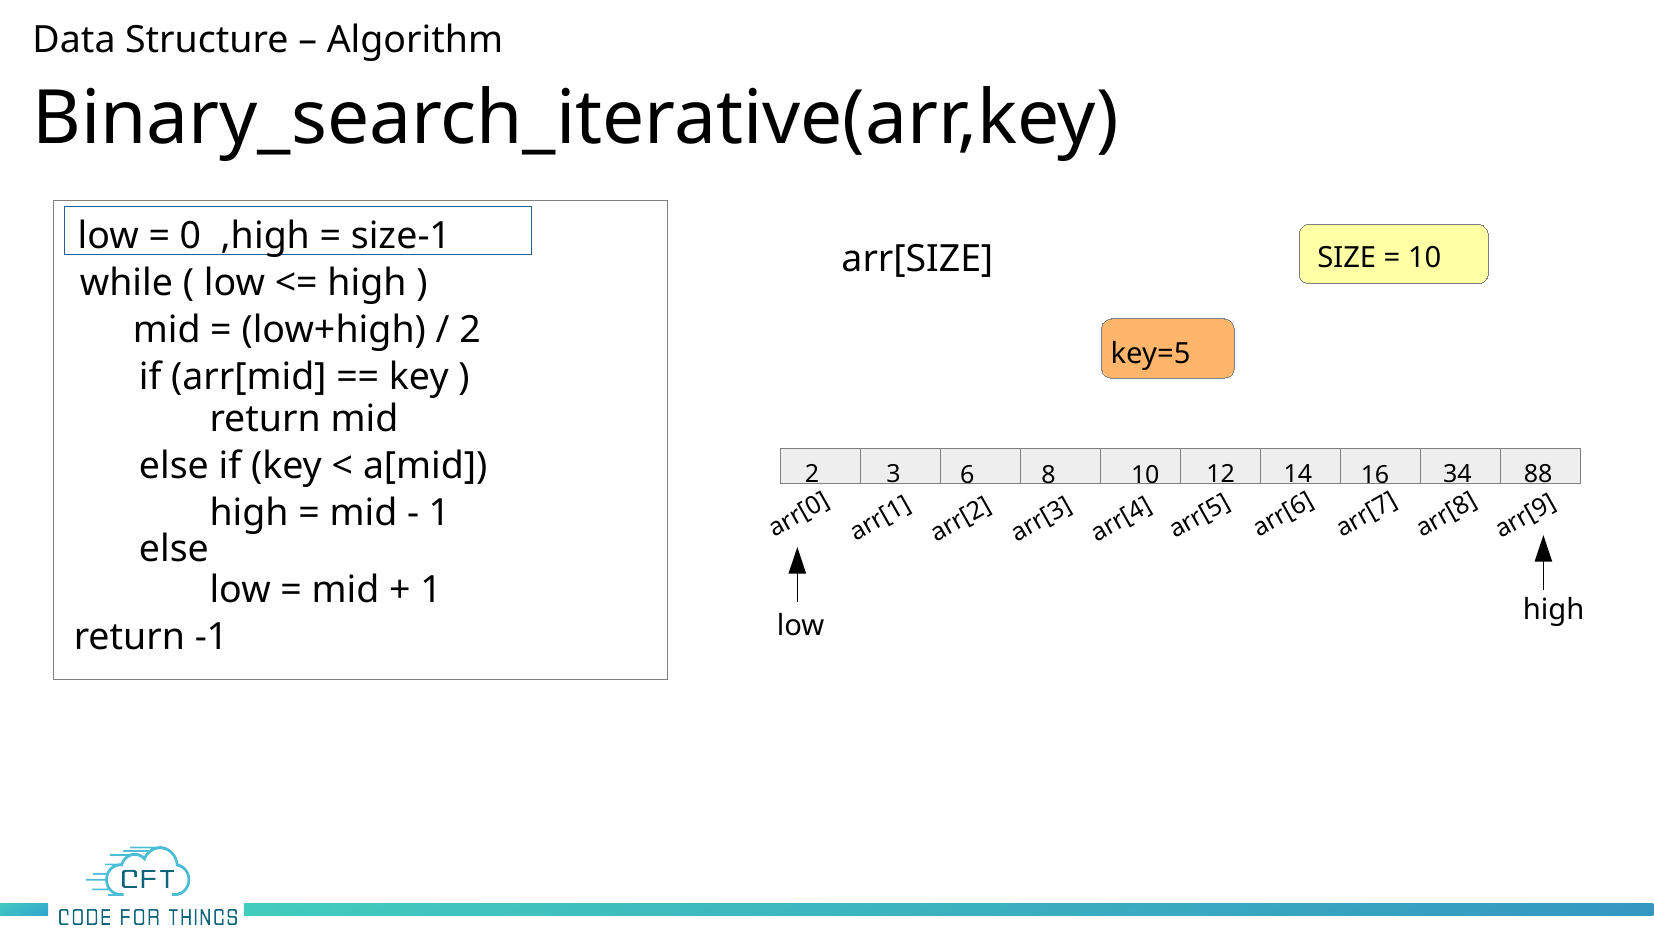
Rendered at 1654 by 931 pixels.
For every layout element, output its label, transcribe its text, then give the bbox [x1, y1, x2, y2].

text_box arr[3] [986, 491, 1104, 568]
text_box arr[1] [826, 485, 935, 562]
text_box 14 [1269, 448, 1331, 500]
text_box [1254, 448, 1269, 484]
text_box arr[7] [1318, 498, 1428, 562]
picture [59, 846, 237, 925]
text_box arr[SIZE] [826, 224, 1040, 291]
title Data Structure – Algorithm Binary_search_iterative(arr,key) [32, 0, 1595, 199]
text_box low [762, 596, 857, 646]
text_box [780, 448, 790, 484]
text_box low = mid + 1 [194, 555, 621, 614]
text_box arr[2] [906, 488, 1016, 563]
text_box [1102, 318, 1233, 324]
text_box [844, 448, 871, 484]
text_box [53, 200, 668, 680]
text_box 8 [1026, 449, 1089, 494]
text_box 16 [1346, 449, 1420, 501]
text_box arr[0] [744, 484, 857, 558]
text_box 3 [871, 448, 925, 493]
text_box low = 0 ,high = size-1 [53, 200, 609, 260]
text_box while ( low <= high ) [64, 260, 514, 307]
text_box [925, 448, 1191, 484]
text_box 88 [1509, 448, 1571, 500]
text_box [1571, 448, 1581, 461]
text_box arr[4] [1074, 492, 1179, 562]
text_box high = mid - 1 [194, 478, 621, 537]
text_box 12 [1191, 448, 1254, 493]
text_box else [124, 513, 243, 573]
text_box high [1508, 580, 1607, 630]
text_box [1491, 448, 1509, 484]
text_box SIZE = 10 [1302, 228, 1483, 278]
text_box key=5 [1095, 324, 1241, 409]
text_box mid = (low+high) / 2 [118, 295, 603, 354]
text_box 10 [1116, 449, 1181, 494]
text_box arr[5] [1151, 484, 1267, 556]
text_box 2 [790, 448, 844, 493]
text_box if (arr[mid] == key ) [124, 342, 550, 401]
text_box [1331, 448, 1428, 484]
text_box return mid [194, 383, 443, 443]
text_box return -1 [59, 602, 290, 662]
text_box arr[8] [1399, 484, 1503, 559]
text_box 34 [1428, 448, 1491, 500]
text_box 6 [945, 449, 1007, 494]
text_box arr[6] [1232, 484, 1362, 562]
text_box [1299, 224, 1489, 284]
text_box else if (key < a[mid]) [124, 431, 621, 490]
text_box arr[9] [1471, 456, 1602, 560]
